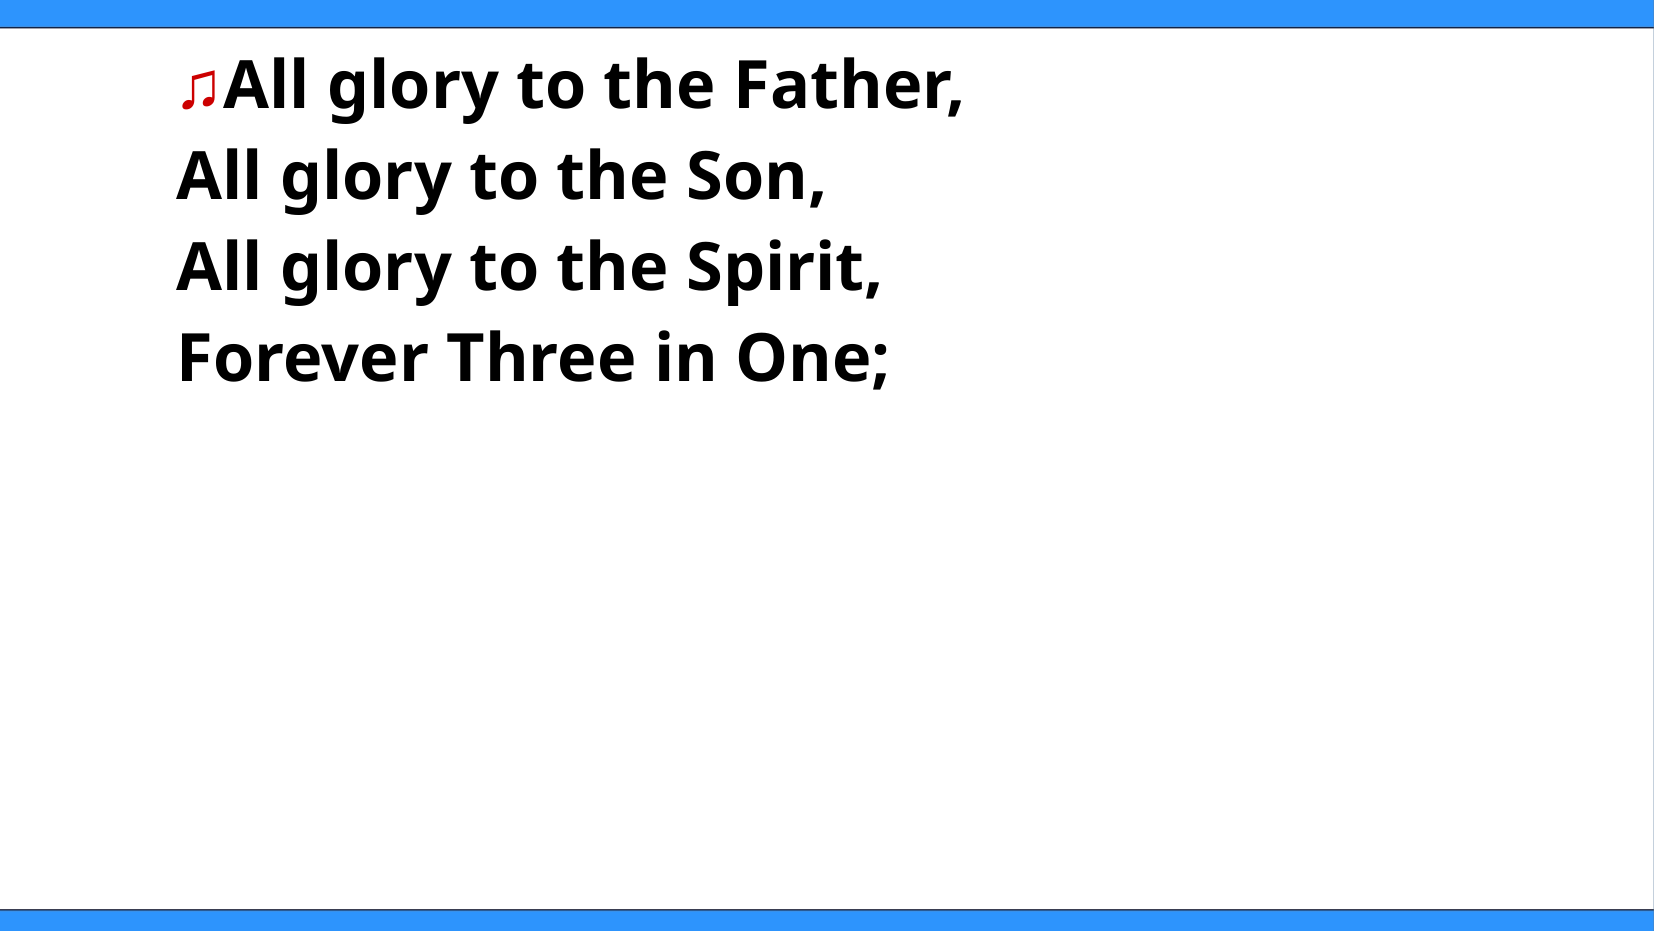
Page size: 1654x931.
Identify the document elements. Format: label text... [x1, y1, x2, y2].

text_box ♫All glory to the Father, All glory to the Son, All glory to the Spirit, Forever Three in One; [90, 30, 1576, 400]
picture [0, 0, 1654, 931]
